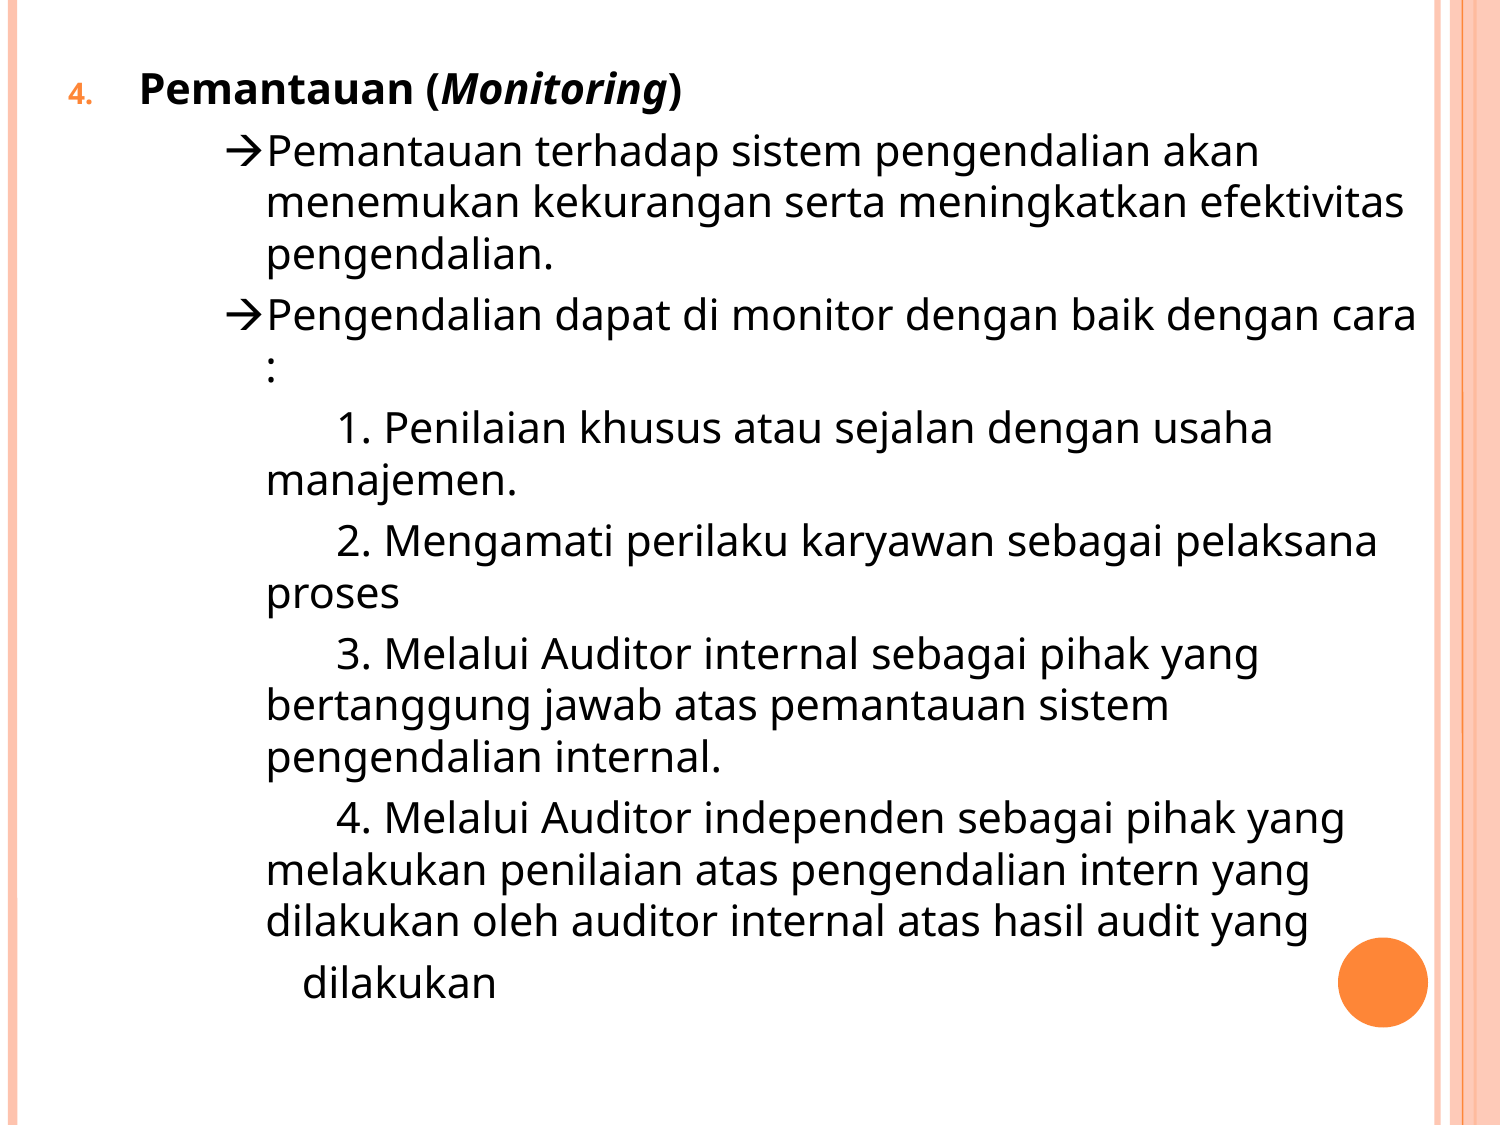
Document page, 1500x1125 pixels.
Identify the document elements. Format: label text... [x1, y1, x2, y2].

list Pemantauan (Monitoring) Pemantauan terhadap sistem pengendalian akan menemukan kekurangan serta meningkatkan efektivitas pengendalian. Pengendalian dapat di monitor dengan baik dengan cara : 1. Penilaian khusus atau sejalan dengan usaha manajemen. 2. Mengamati perilaku karyawan sebagai pelaksana proses 3. Melalui Auditor internal sebagai pihak yang bertanggung jawab atas pemantauan sistem pengendalian internal. 4. Melalui Auditor independen sebagai pihak yang melakukan penilaian atas pengendalian intern yang dilakukan oleh auditor internal atas hasil audit yang dilakukan [53, 54, 1436, 1062]
